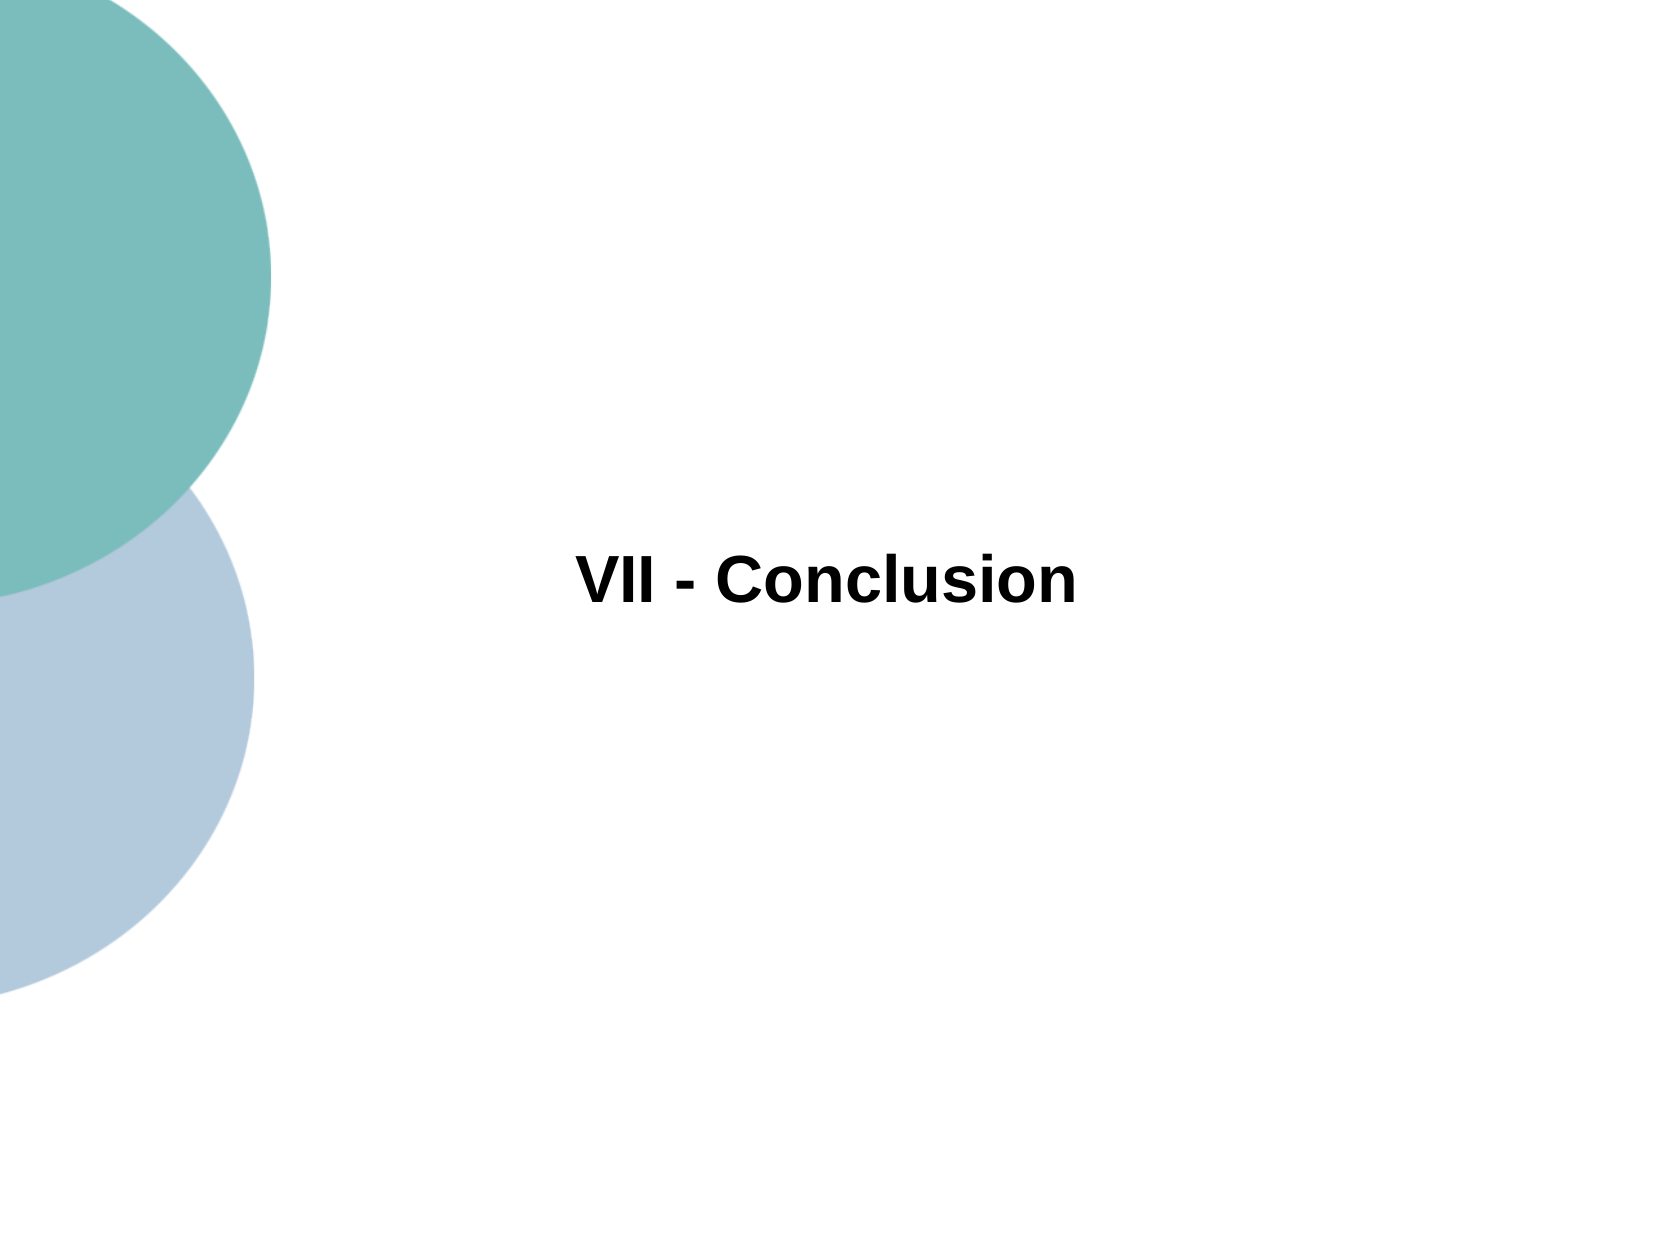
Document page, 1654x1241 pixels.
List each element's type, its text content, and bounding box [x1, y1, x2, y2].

picture [0, 0, 1654, 1241]
subtitle VII - Conclusion [82, 56, 1571, 1102]
